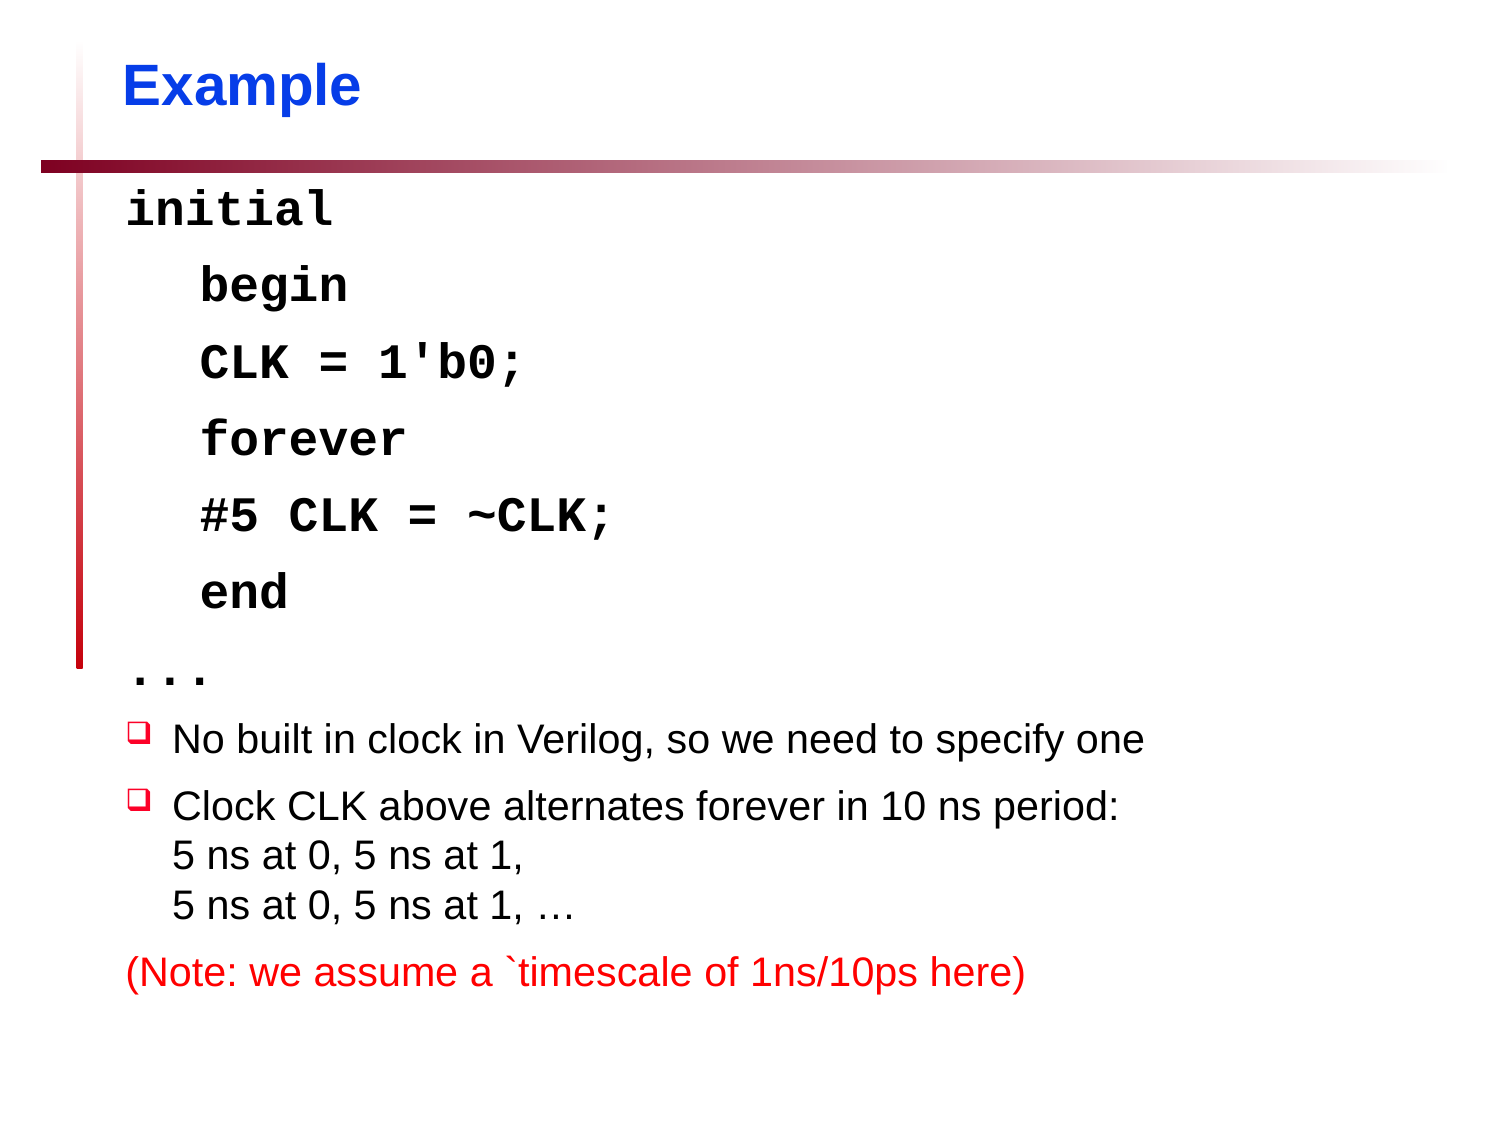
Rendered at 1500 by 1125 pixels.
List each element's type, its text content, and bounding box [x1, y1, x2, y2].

title Example [112, 43, 1400, 240]
list initial begin CLK = 1'b0; forever #5 CLK = ~CLK; end ... No built in clock in Verilog, so we need to specify one Clock CLK above alternates forever in 10 ns period: 5 ns at 0, 5 ns at 1, 5 ns at 0, 5 ns at 1, … (Note: we assume a `timescale of 1ns/10ps here) [114, 171, 1500, 1008]
